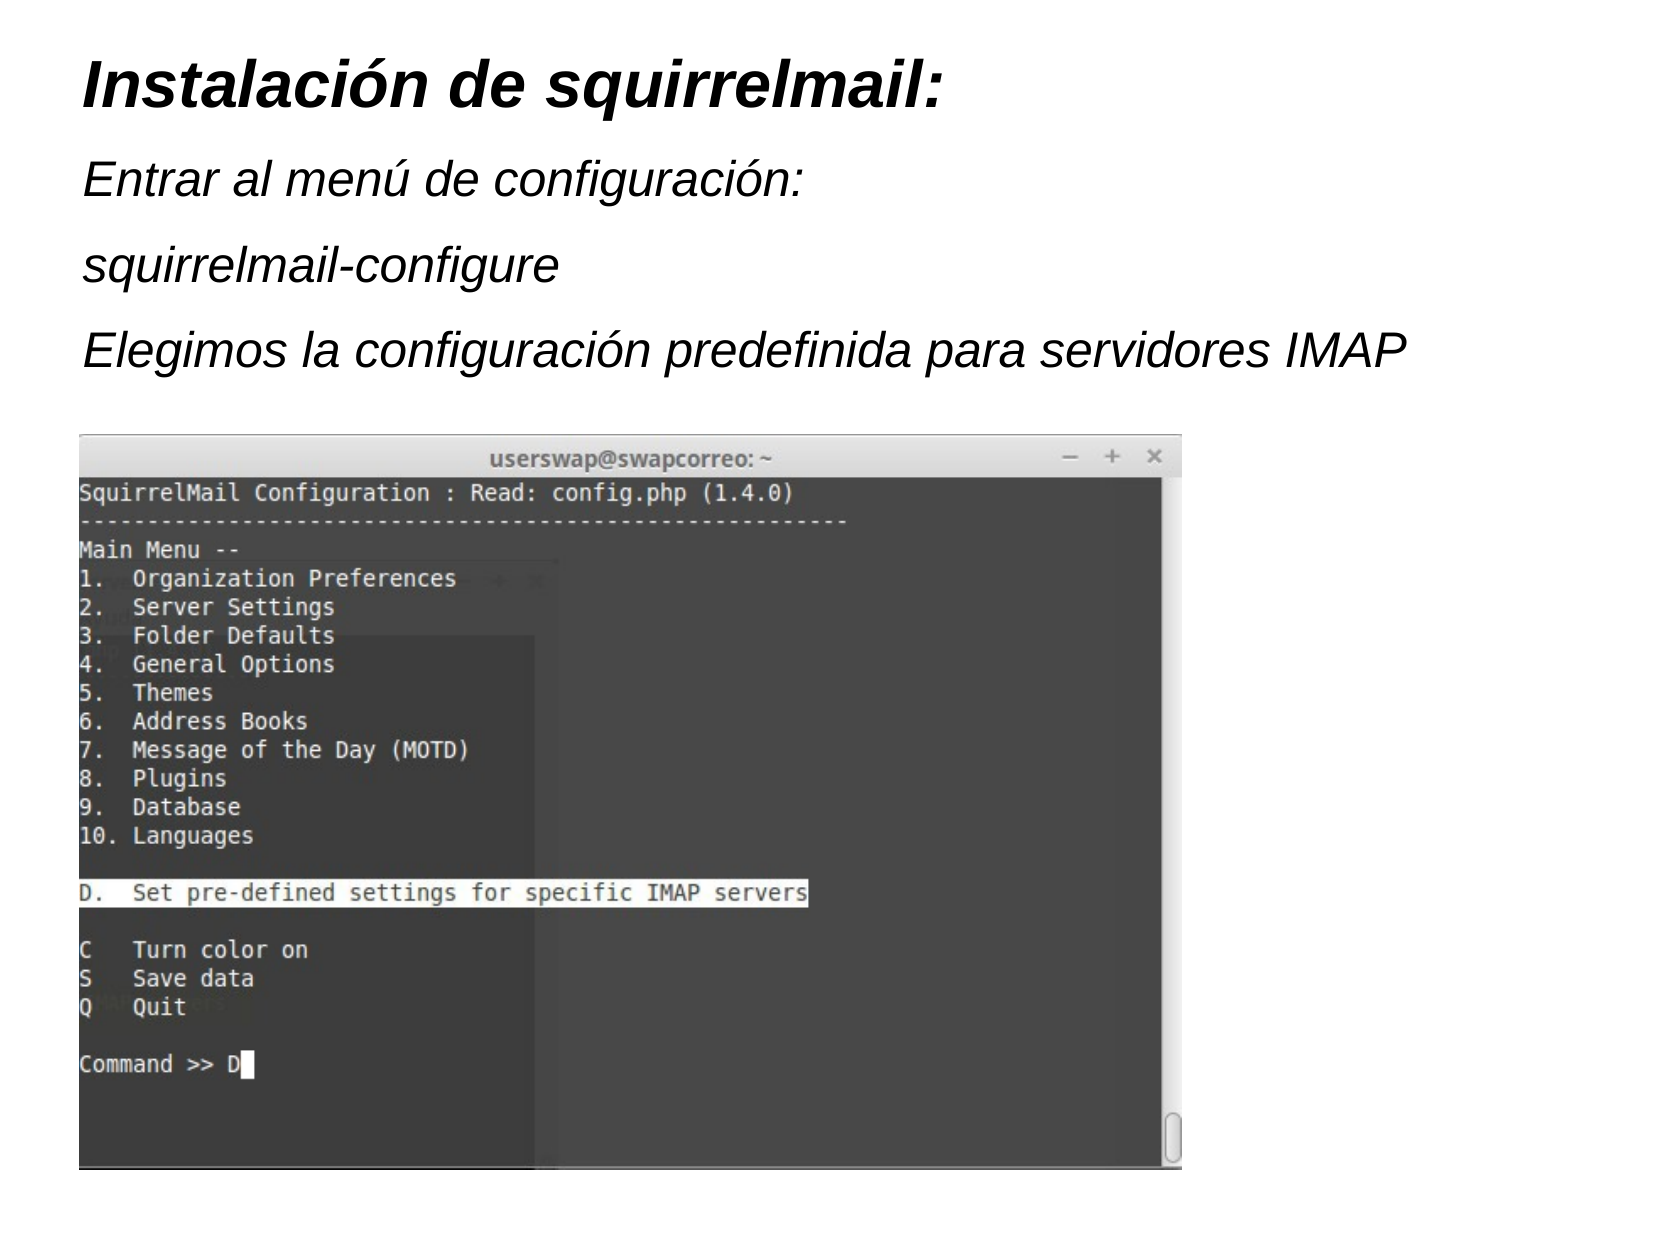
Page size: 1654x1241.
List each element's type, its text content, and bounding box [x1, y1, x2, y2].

picture [79, 434, 1182, 1170]
list Instalación de squirrelmail: Entrar al menú de configuración: squirrelmail-configure Elegimos la configuración predefinida para servidores IMAP [82, 47, 1571, 1040]
